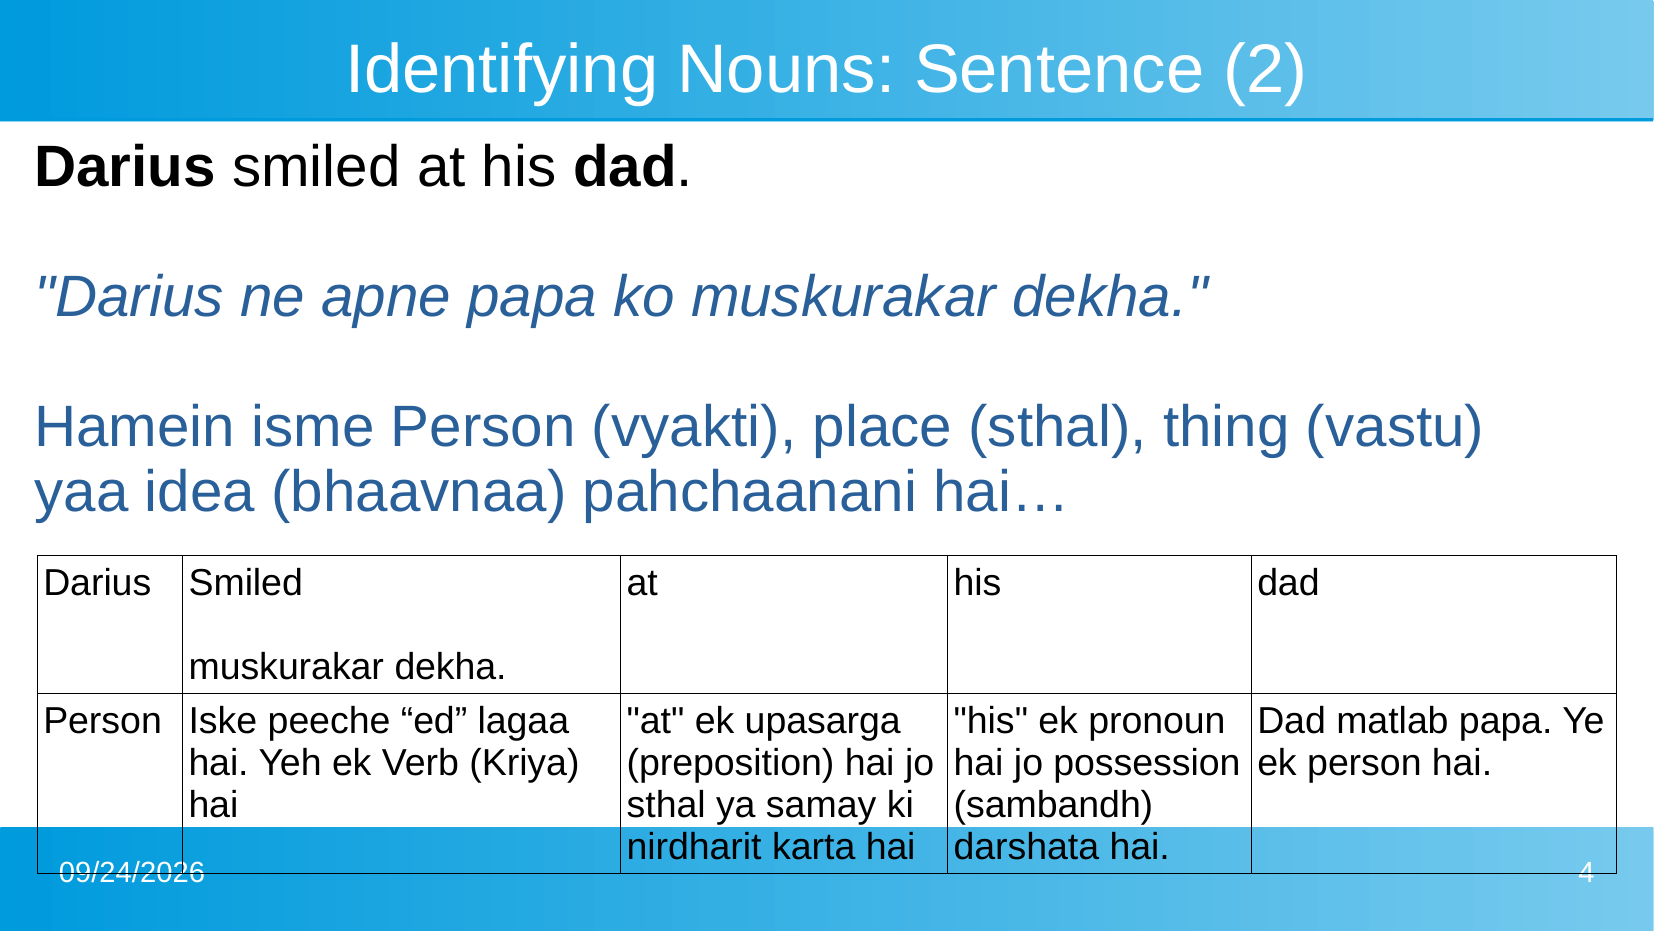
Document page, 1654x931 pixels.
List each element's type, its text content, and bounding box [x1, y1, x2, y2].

table_cell Dad matlab papa. Ye ek person hai. [1252, 694, 1616, 873]
table_header dad [1252, 556, 1616, 693]
table_header his [948, 556, 1251, 693]
table_cell Person [38, 694, 182, 873]
title Identifying Nouns: Sentence (2) [59, 29, 1595, 108]
table_header Darius [38, 556, 182, 693]
table_cell "his" ek pronoun hai jo possession (sambandh) darshata hai. [948, 694, 1251, 873]
table_header at [621, 556, 947, 693]
table_header Smiled muskurakar dekha. [183, 556, 620, 693]
text_box Darius smiled at his dad. "Darius ne apne papa ko muskurakar dekha." Hamein isme Person (vyakti), place (sthal), thing (vastu) yaa idea (bhaavnaa) pahchaanani hai… [19, 126, 1558, 764]
table_cell "at" ek upasarga (preposition) hai jo sthal ya samay ki nirdharit karta hai [621, 694, 947, 873]
table_cell Iske peeche “ed” lagaa hai. Yeh ek Verb (Kriya) hai [183, 694, 620, 873]
